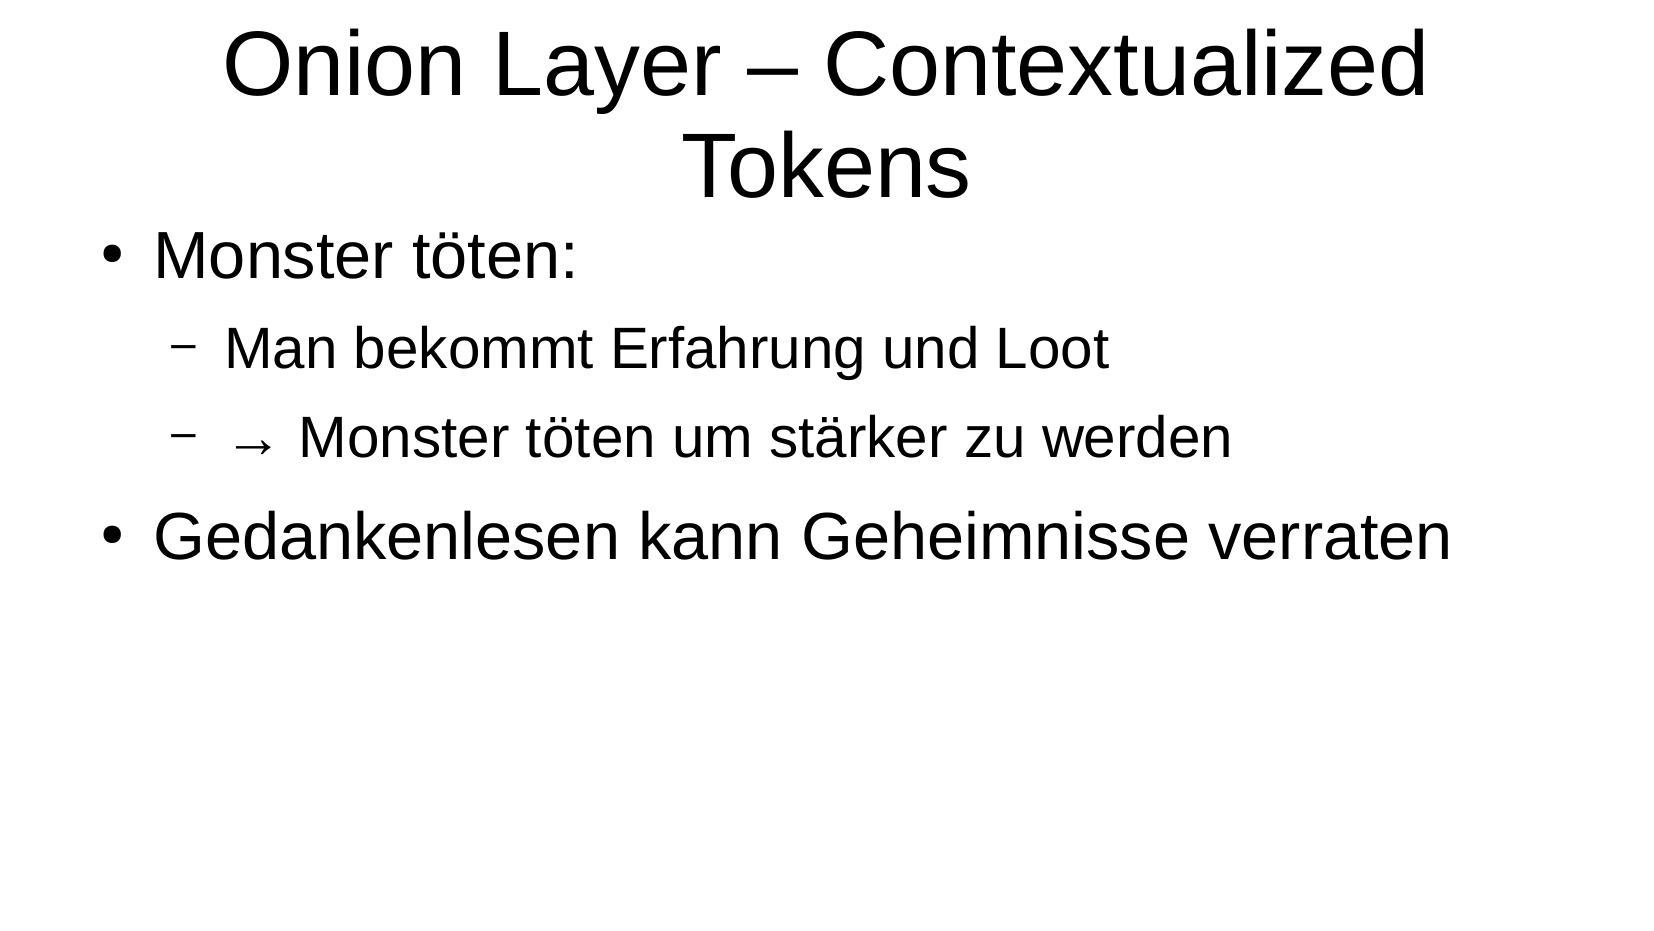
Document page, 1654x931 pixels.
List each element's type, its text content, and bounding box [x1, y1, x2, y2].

title Onion Layer – Contextualized Tokens [82, 12, 1571, 217]
list Monster töten: Man bekommt Erfahrung und Loot → Monster töten um stärker zu werden Gedankenlesen kann Geheimnisse verraten [82, 217, 1571, 758]
